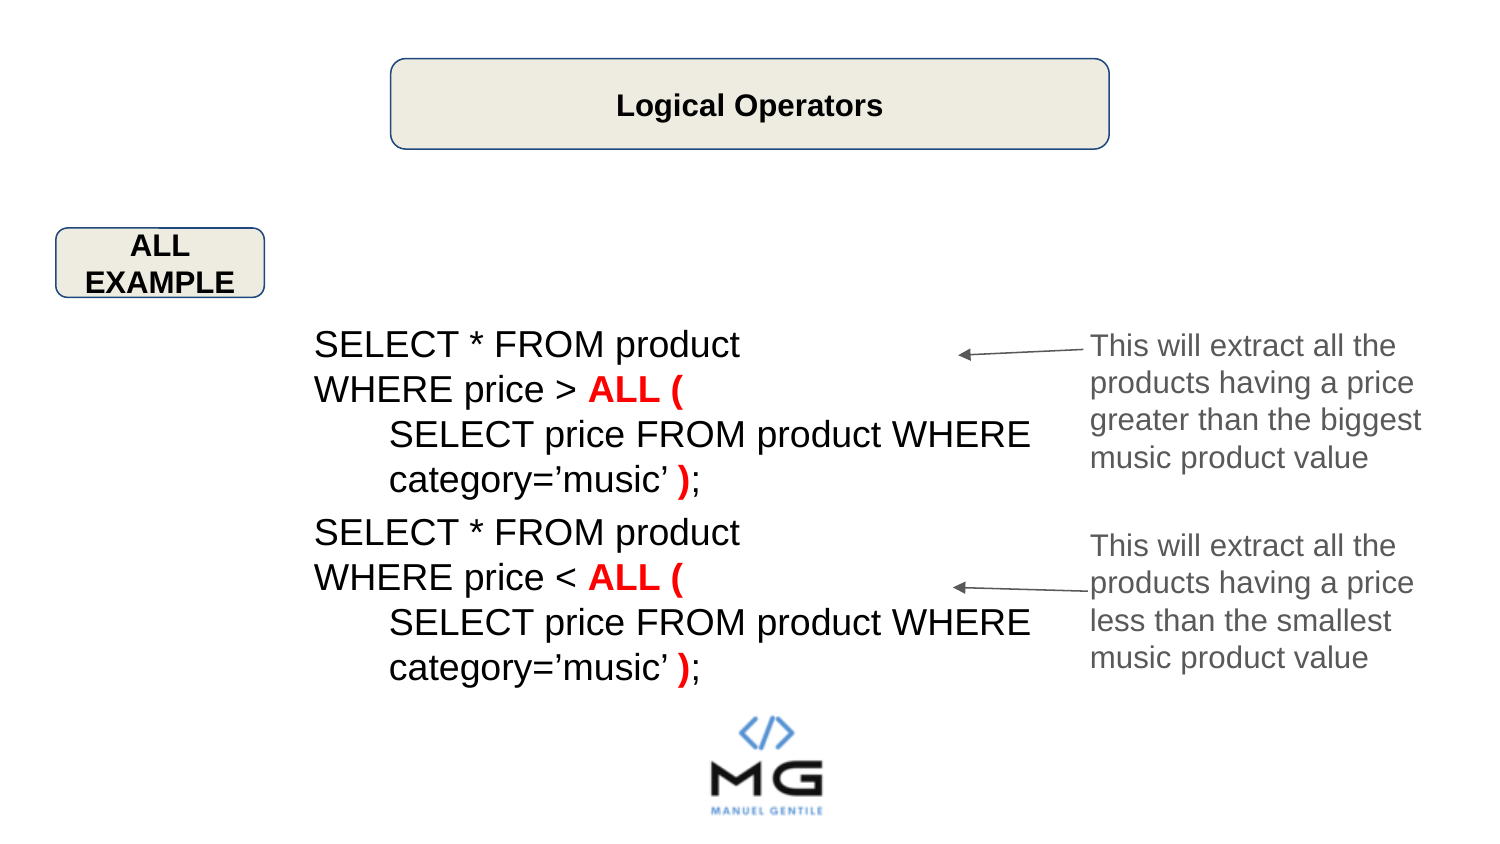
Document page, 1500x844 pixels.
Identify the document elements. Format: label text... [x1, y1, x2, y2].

text_box Logical Operators [390, 58, 1110, 150]
text_box SELECT * FROM product WHERE price > ALL ( SELECT price FROM product WHERE category=’music’ ); [298, 305, 1066, 375]
text_box SELECT * FROM product WHERE price < ALL ( SELECT price FROM product WHERE category=’music’ ); [298, 492, 1066, 562]
text_box This will extract all the products having a price less than the smallest music product value [1074, 509, 1447, 675]
text_box This will extract all the products having a price greater than the biggest music product value [1074, 309, 1447, 475]
picture [688, 687, 846, 844]
text_box ALL EXAMPLE [55, 227, 265, 298]
